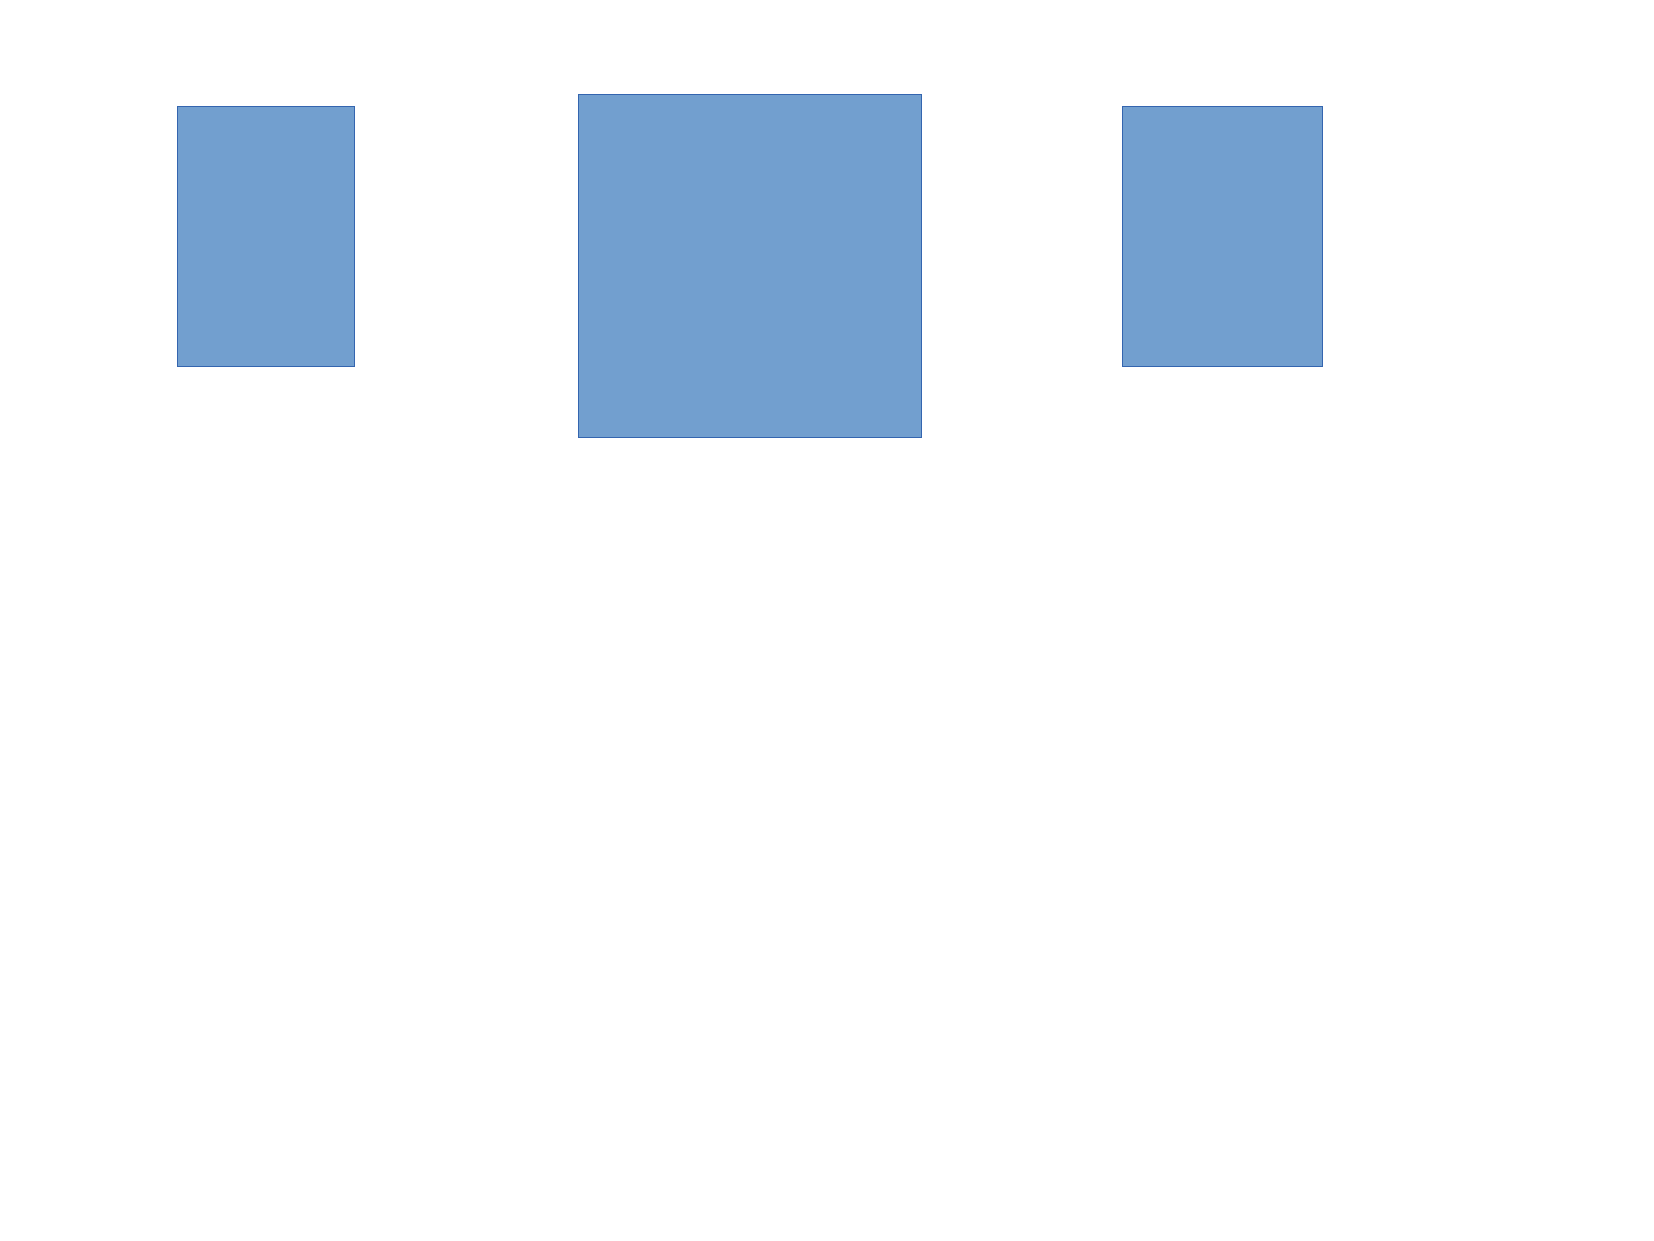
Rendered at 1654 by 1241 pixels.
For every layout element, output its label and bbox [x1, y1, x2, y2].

text_box [578, 94, 922, 438]
text_box [177, 106, 355, 367]
text_box [1122, 106, 1323, 367]
